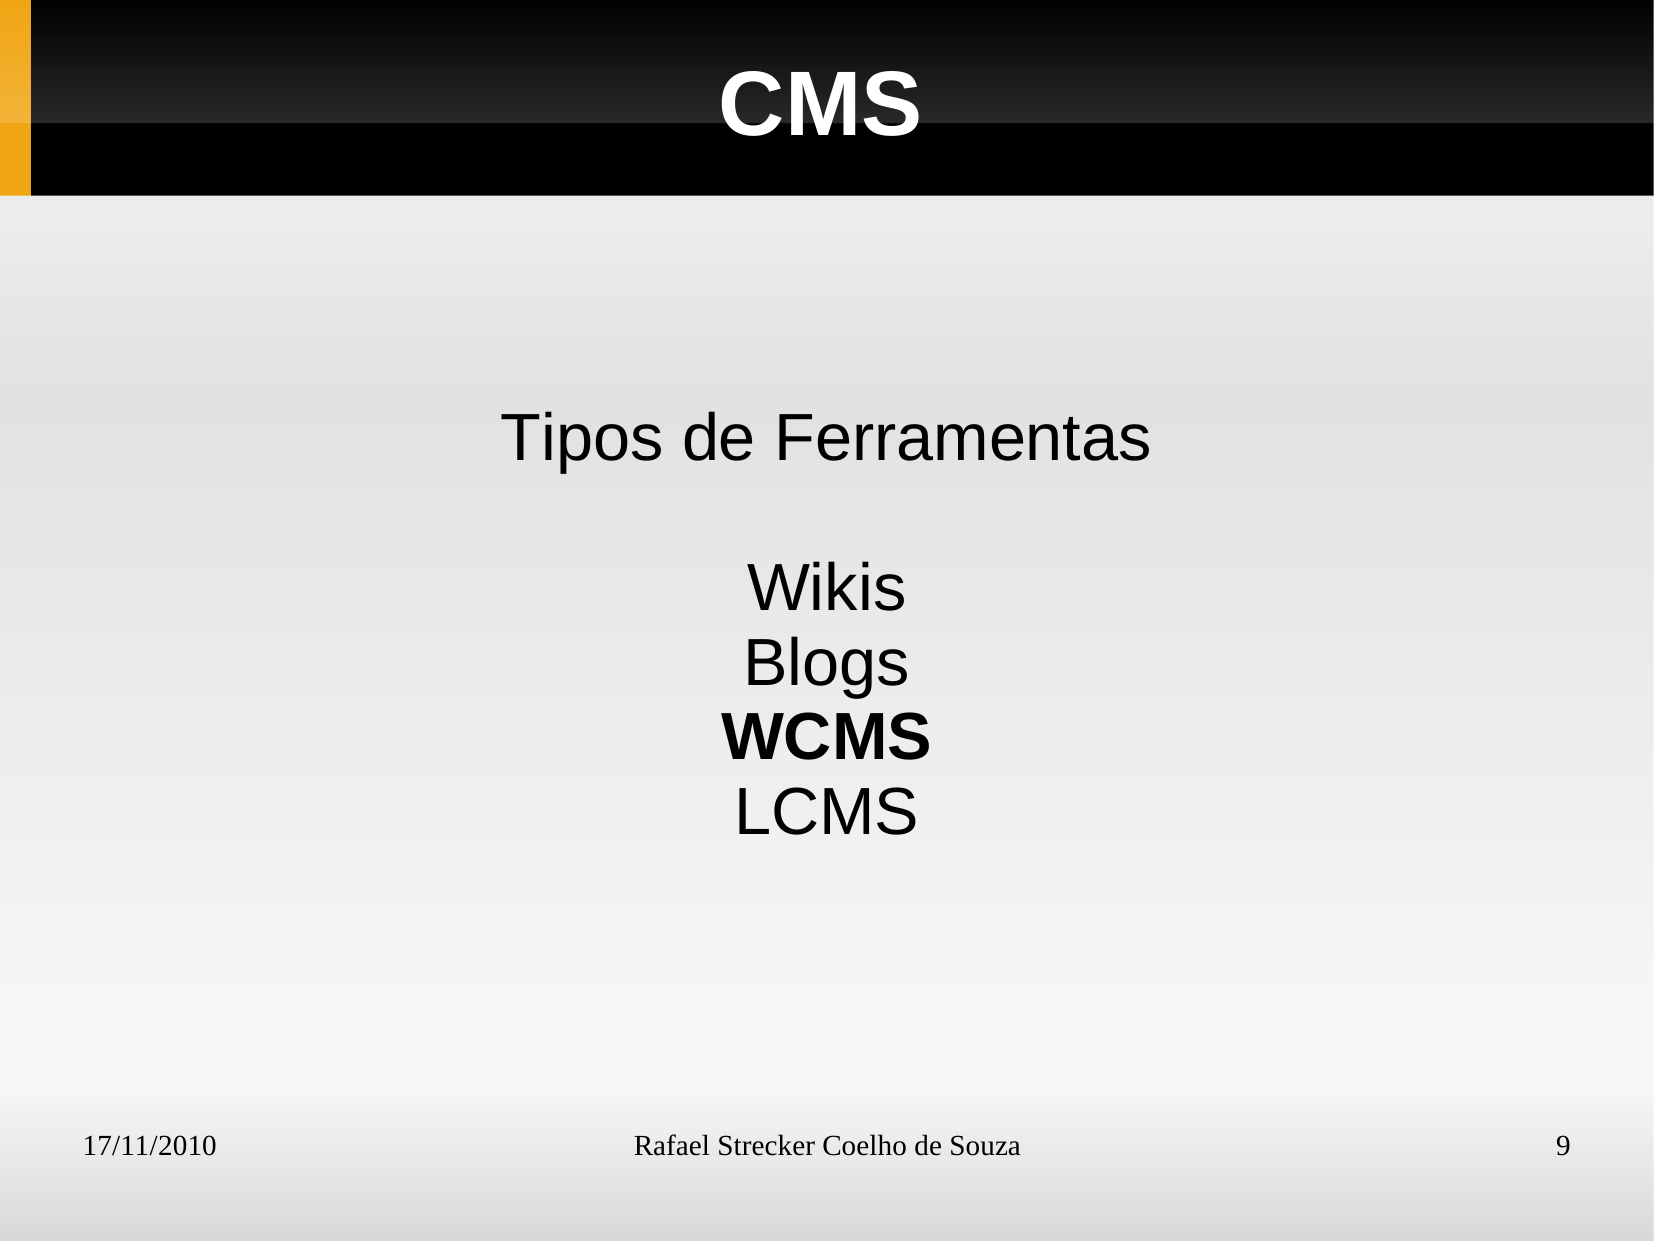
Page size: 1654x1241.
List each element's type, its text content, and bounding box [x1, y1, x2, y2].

title CMS [76, 7, 1565, 200]
subtitle Tipos de Ferramentas Wikis Blogs WCMS LCMS [82, 297, 1571, 1102]
picture [0, 0, 1654, 1241]
